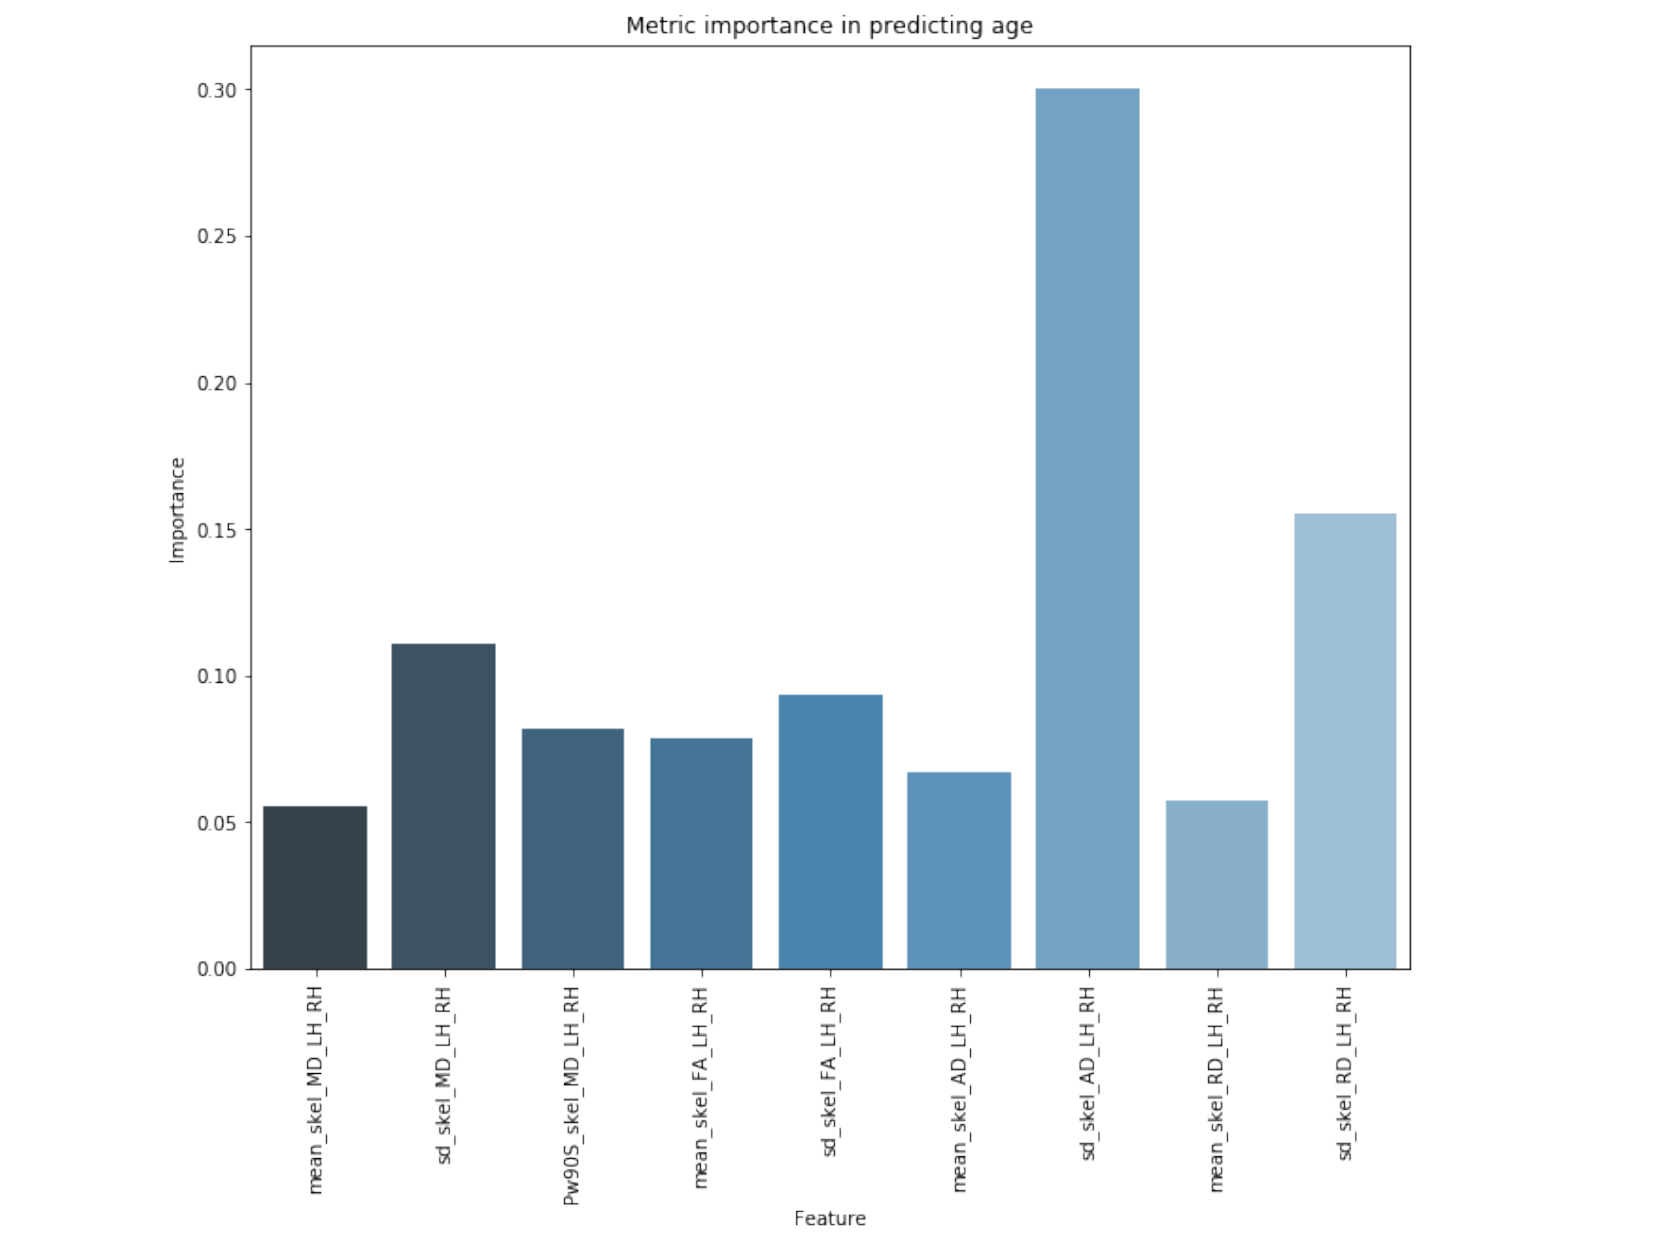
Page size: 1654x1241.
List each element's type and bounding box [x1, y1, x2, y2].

picture [156, 2, 1429, 1241]
